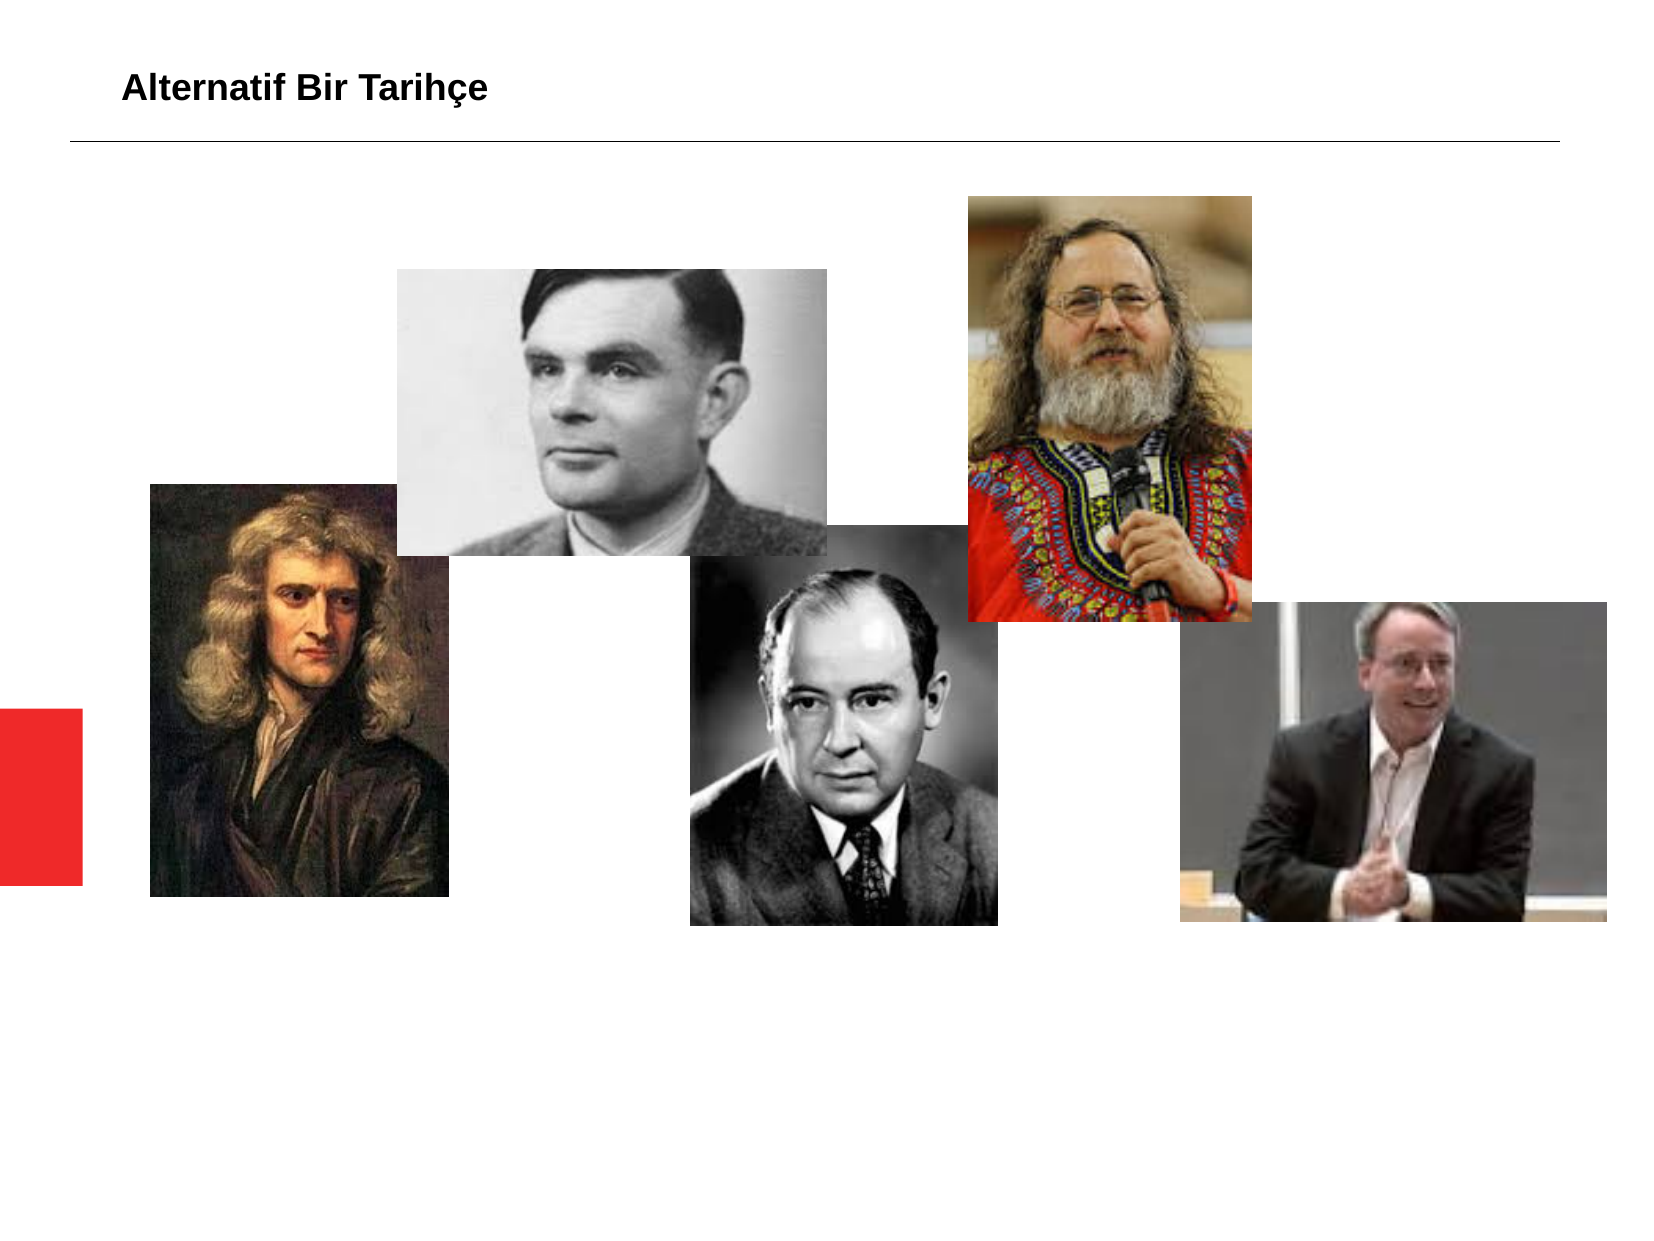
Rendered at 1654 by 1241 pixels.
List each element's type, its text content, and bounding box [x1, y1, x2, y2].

picture [150, 196, 1607, 926]
text_box Alternatif Bir Tarihçe [106, 59, 1536, 116]
